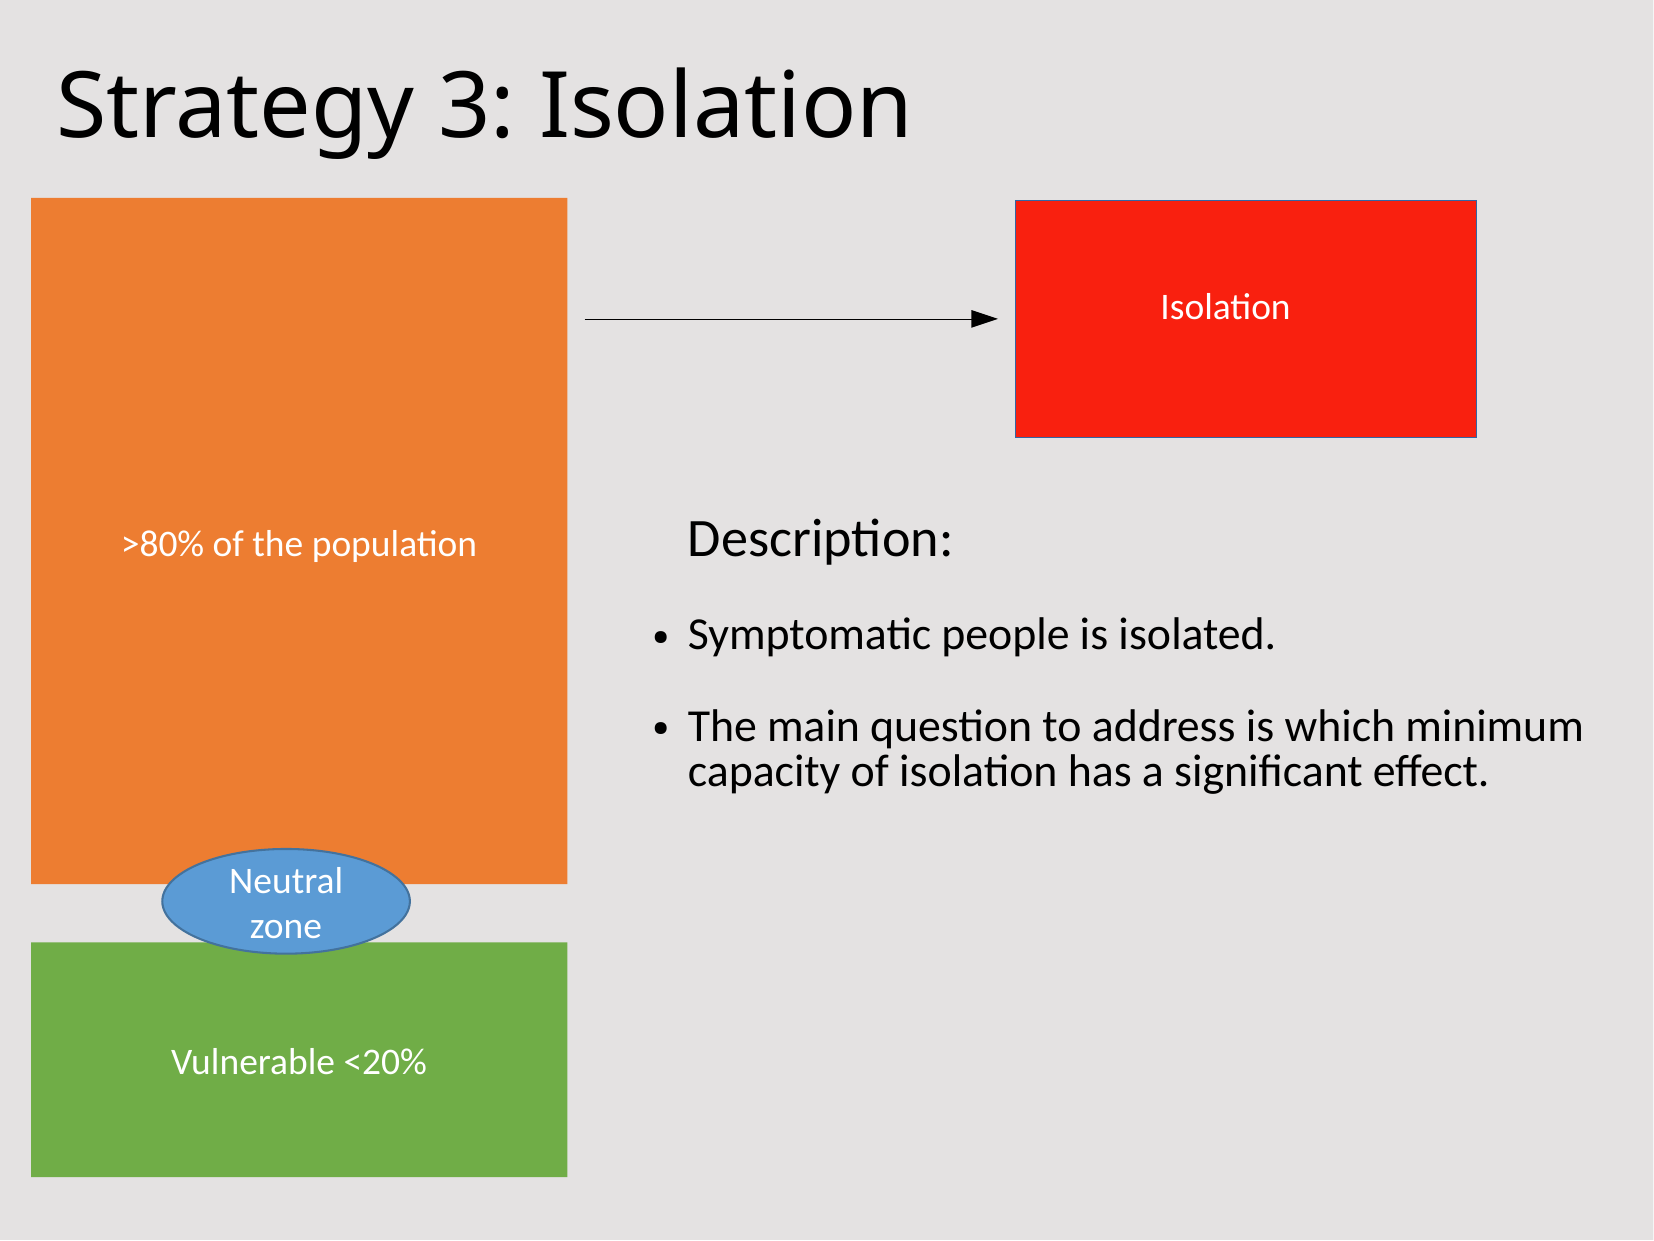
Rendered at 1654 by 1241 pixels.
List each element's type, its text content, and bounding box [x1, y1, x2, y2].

text_box Vulnerable <20% [31, 942, 568, 1178]
text_box Neutral zone [162, 848, 410, 954]
text_box Description: Symptomatic people is isolated. The main question to address is which minimum capacity of isolation has a significant effect. [637, 507, 1630, 806]
text_box Isolation [1145, 283, 1533, 337]
text_box >80% of the population [31, 197, 568, 885]
text_box [1015, 200, 1477, 438]
text_box Strategy 3: Isolation [41, 31, 1601, 181]
